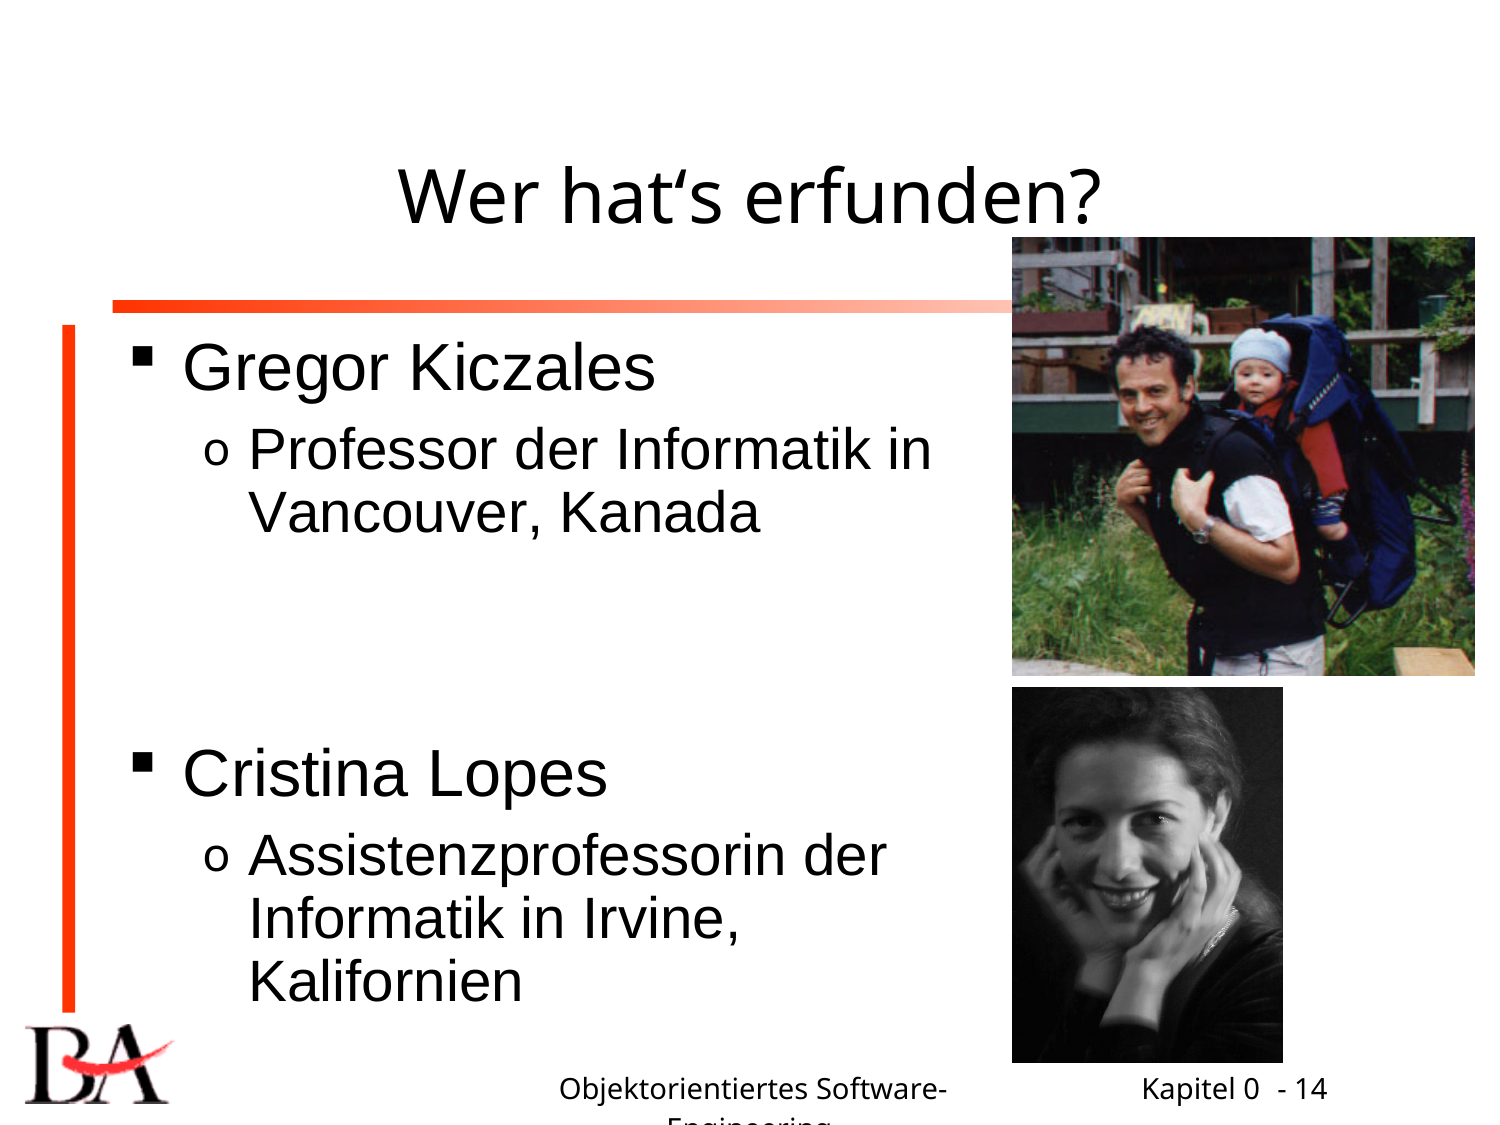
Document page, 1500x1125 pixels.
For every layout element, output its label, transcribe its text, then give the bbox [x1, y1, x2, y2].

picture [1012, 687, 1283, 1063]
picture [24, 1024, 175, 1104]
list Gregor Kiczales Professor der Informatik in Vancouver, Kanada Cristina Lopes Assistenzprofessorin der Informatik in Irvine, Kalifornien [112, 324, 1000, 1051]
picture [1012, 237, 1475, 676]
title Wer hat‘s erfunden? [112, 99, 1388, 288]
